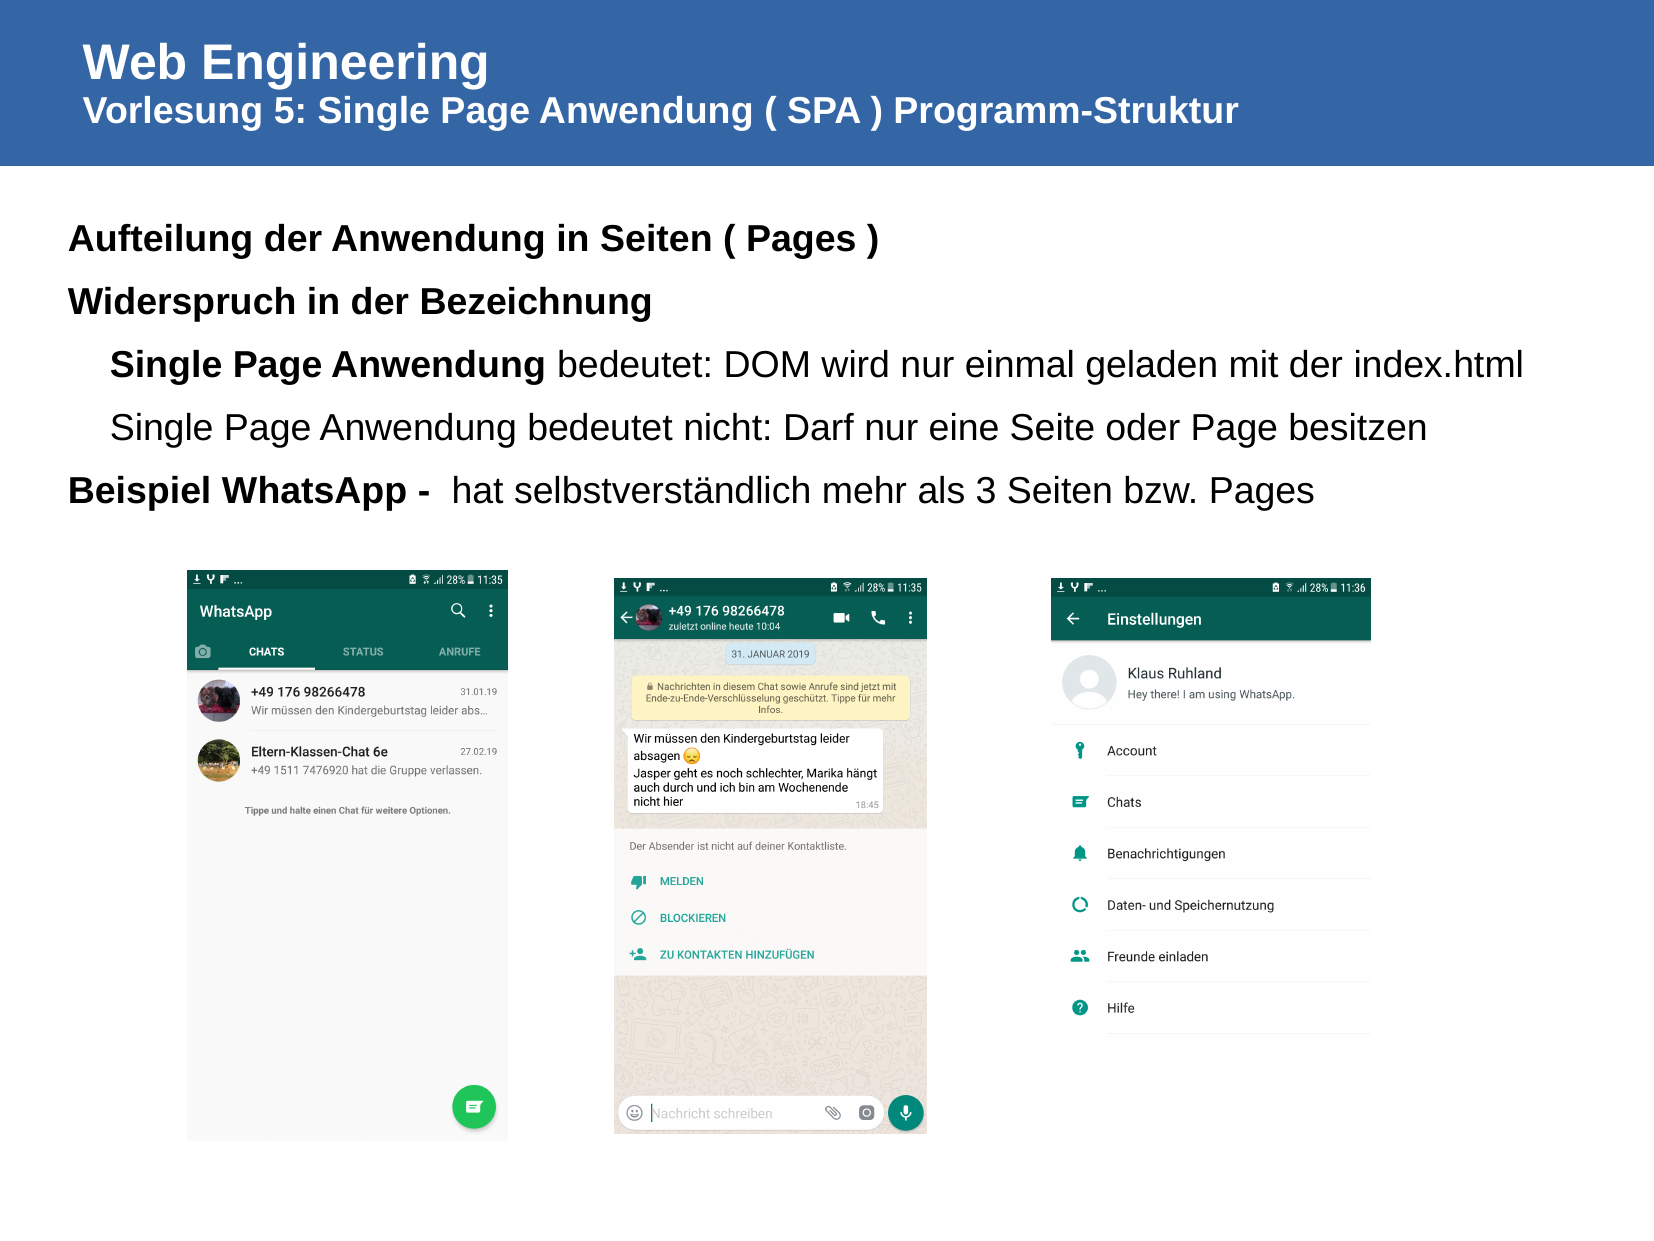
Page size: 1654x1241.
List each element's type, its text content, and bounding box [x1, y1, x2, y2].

title Web Engineering Vorlesung 5: Single Page Anwendung ( SPA ) Programm-Struktur [82, 0, 1571, 166]
picture [187, 570, 508, 1141]
text_box Aufteilung der Anwendung in Seiten ( Pages ) Widerspruch in der Bezeichnung Single Page Anwendung bedeutet: DOM wird nur einmal geladen mit der index.html Single Page Anwendung bedeutet nicht: Darf nur eine Seite oder Page besitzen Beispiel WhatsApp - hat selbstverständlich mehr als 3 Seiten bzw. Pages [53, 188, 1619, 544]
picture [1051, 578, 1371, 1146]
picture [614, 578, 927, 1134]
